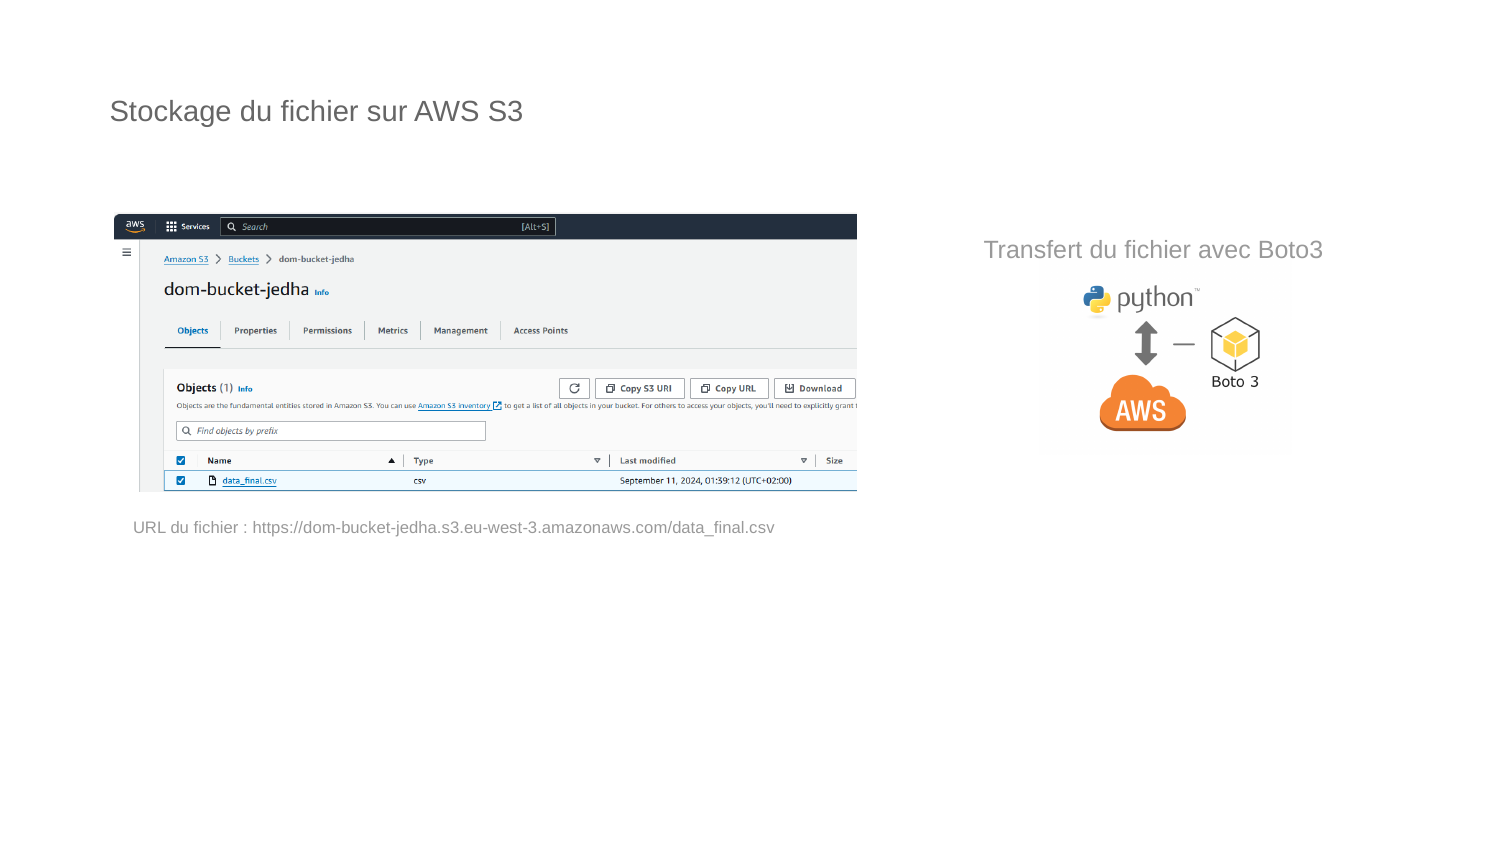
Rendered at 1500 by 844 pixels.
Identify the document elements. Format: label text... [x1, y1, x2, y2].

title Transfert du fichier avec Boto3 [968, 218, 1347, 278]
picture [1039, 278, 1292, 455]
picture [114, 212, 857, 492]
title URL du fichier : https://dom-bucket-jedha.s3.eu-west-3.amazonaws.com/data_final.csv [118, 501, 810, 538]
title Stockage du fichier sur AWS S3 [94, 76, 544, 130]
